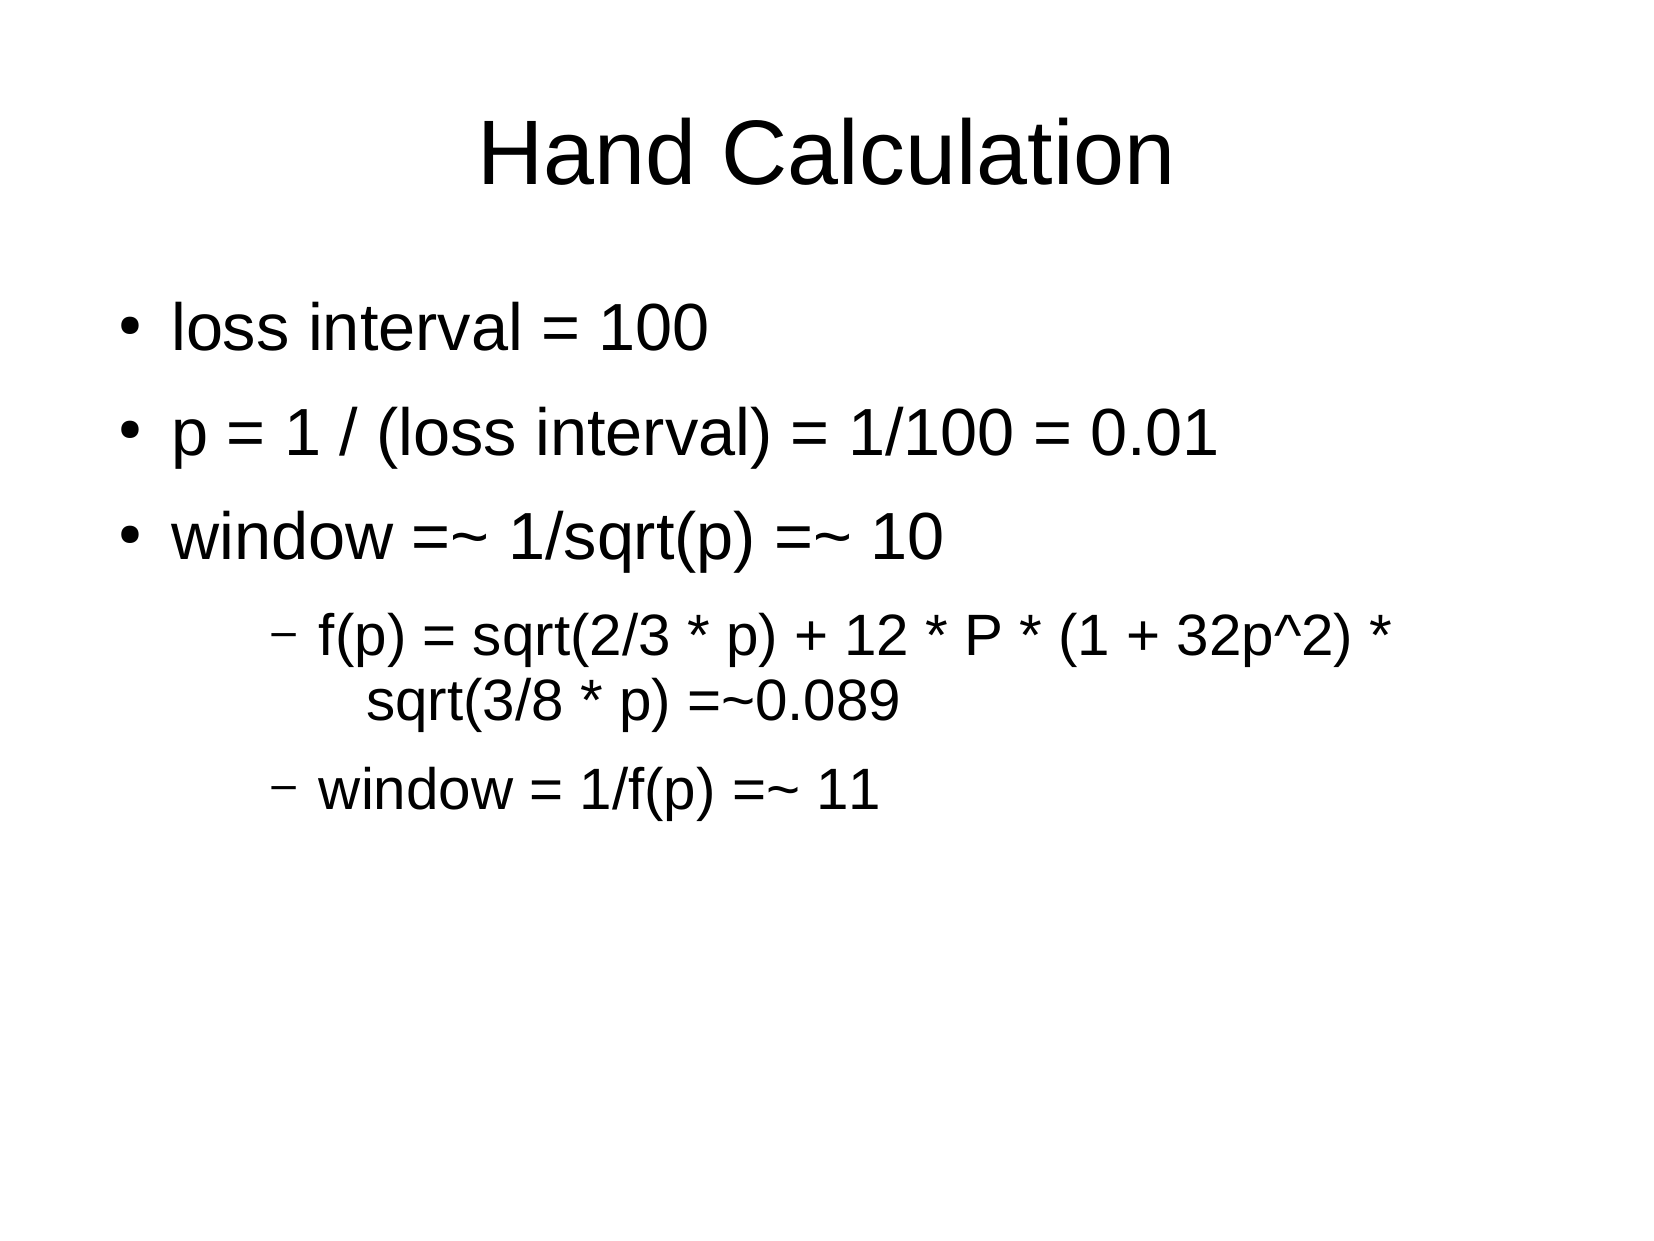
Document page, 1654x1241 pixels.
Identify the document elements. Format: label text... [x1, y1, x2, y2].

list loss interval = 100 p = 1 / (loss interval) = 1/100 = 0.01 window =~ 1/sqrt(p) =~ 10 f(p) = sqrt(2/3 * p) + 12 * P * (1 + 32p^2) * sqrt(3/8 * p) =~0.089 window = 1/f(p) =~ 11 [82, 290, 1571, 1109]
title Hand Calculation [82, 49, 1571, 257]
